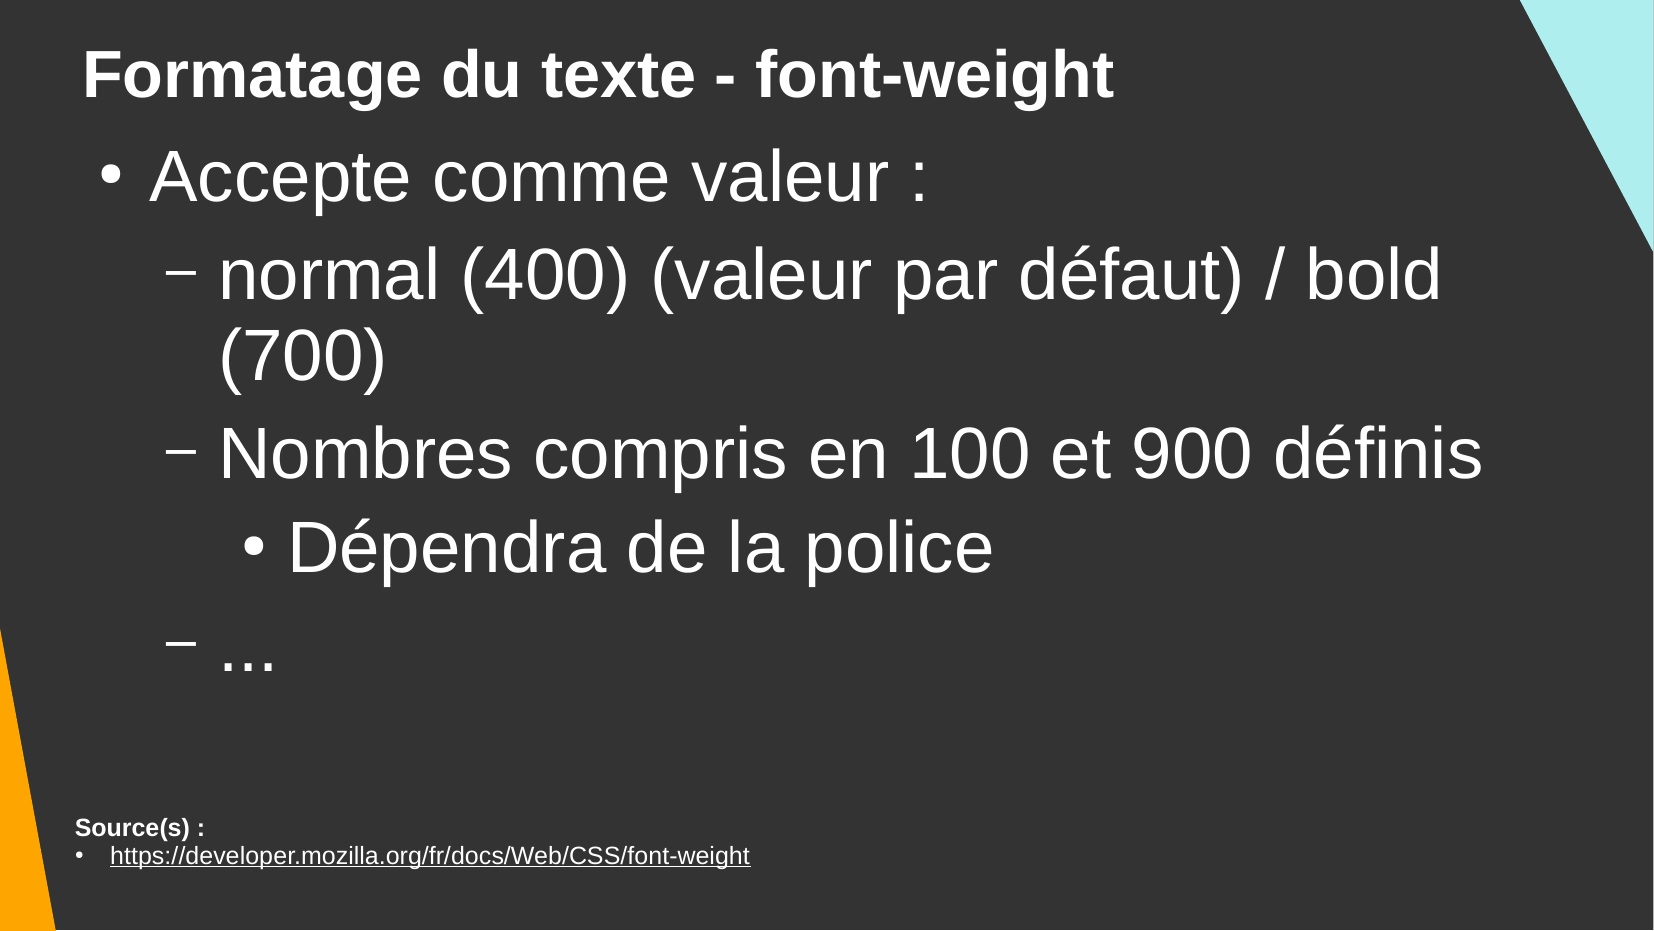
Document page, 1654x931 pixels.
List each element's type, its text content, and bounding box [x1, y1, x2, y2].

text_box [0, 628, 56, 931]
text_box [1519, 0, 1654, 254]
list Accepte comme valeur : normal (400) (valeur par défaut) / bold (700) Nombres compris en 100 et 900 définis Dépendra de la police ... [80, 135, 1605, 691]
title Formatage du texte - font-weight [82, 37, 1571, 114]
text_box Source(s) : https://developer.mozilla.org/fr/docs/Web/CSS/font-weight [60, 806, 1546, 931]
